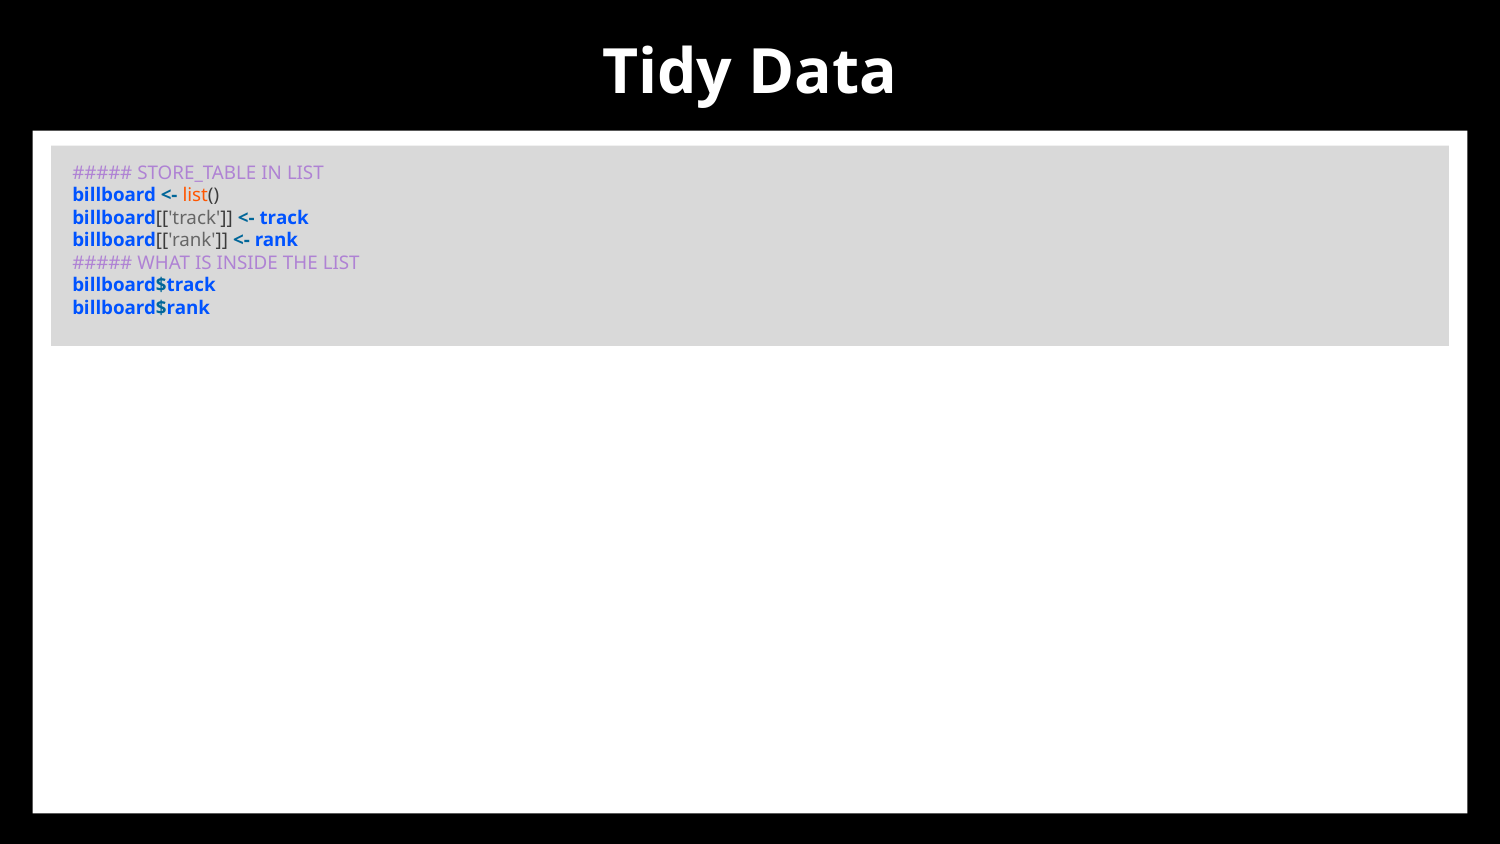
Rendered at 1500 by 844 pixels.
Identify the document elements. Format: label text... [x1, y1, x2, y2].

text_box Tidy Data [32, 21, 1468, 116]
text_box ##### STORE_TABLE IN LIST billboard <- list() billboard[['track']] <- track billboard[['rank']] <- rank ##### WHAT IS INSIDE THE LIST billboard$track billboard$rank [51, 145, 1449, 346]
